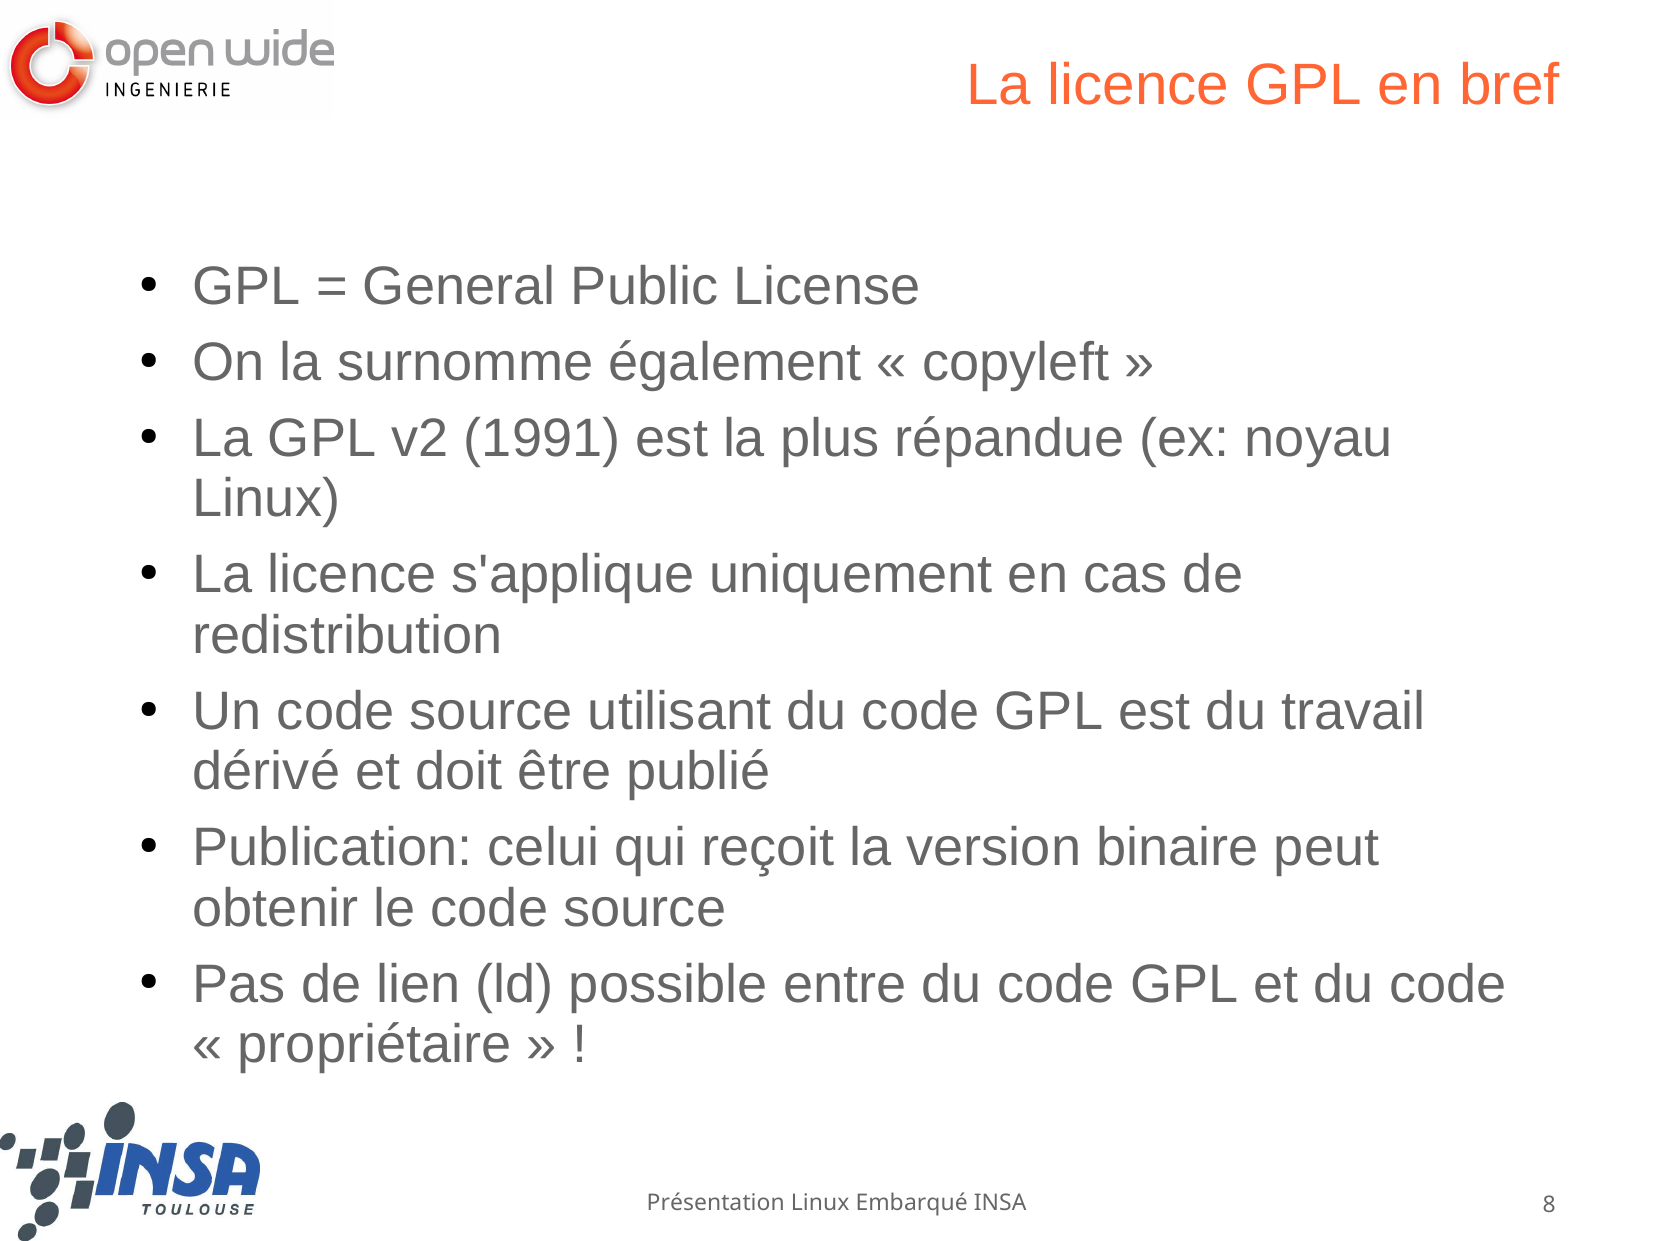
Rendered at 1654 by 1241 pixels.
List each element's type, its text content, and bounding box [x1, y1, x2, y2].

picture [0, 1102, 260, 1241]
picture [0, 0, 334, 119]
title La licence GPL en bref [602, 12, 1561, 157]
list GPL = General Public License On la surnomme également « copyleft » La GPL v2 (1991) est la plus répandue (ex: noyau Linux) La licence s'applique uniquement en cas de redistribution Un code source utilisant du code GPL est du travail dérivé et doit être publié Publication: celui qui reçoit la version binaire peut obtenir le code source Pas de lien (ld) possible entre du code GPL et du code « propriétaire » ! [121, 255, 1534, 1127]
